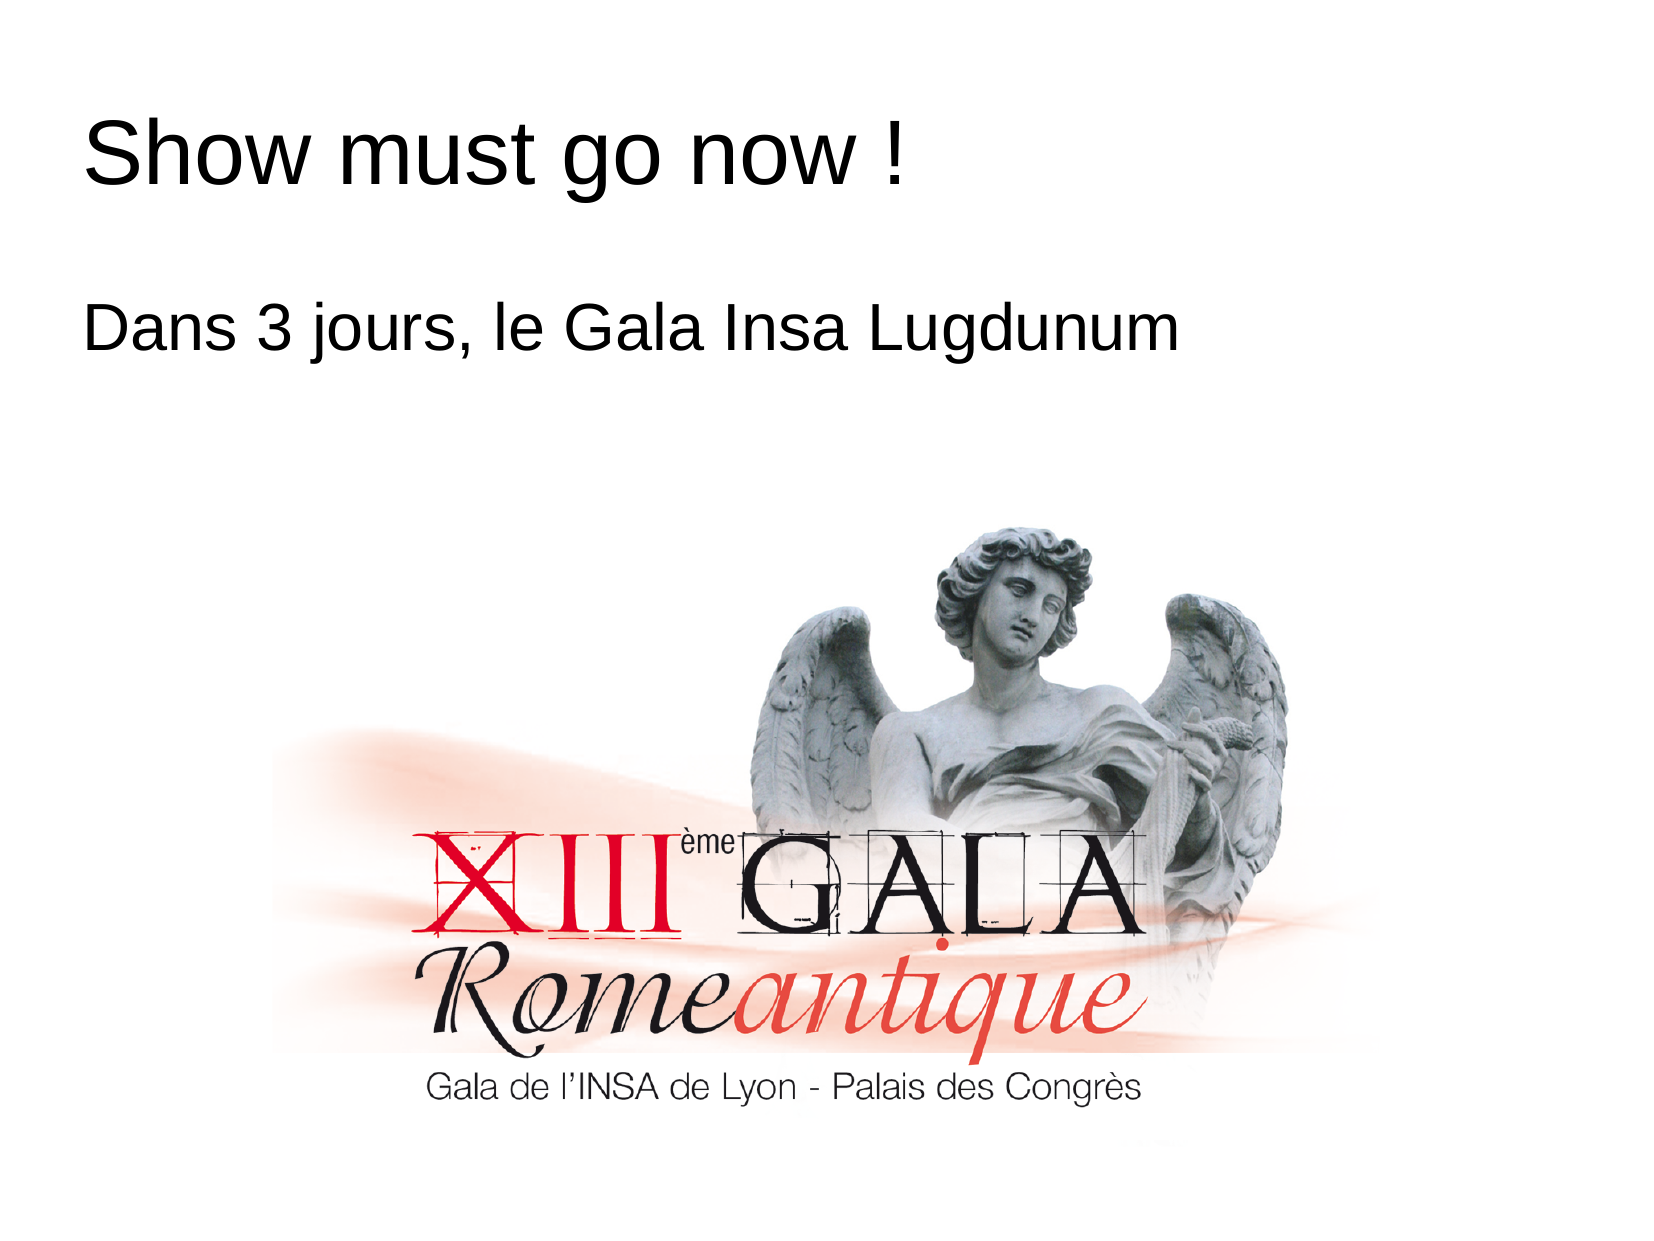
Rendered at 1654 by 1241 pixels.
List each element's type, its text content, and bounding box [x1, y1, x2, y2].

picture [257, 475, 1396, 1163]
list Dans 3 jours, le Gala Insa Lugdunum [82, 290, 1571, 1109]
title Show must go now ! [82, 49, 1571, 257]
